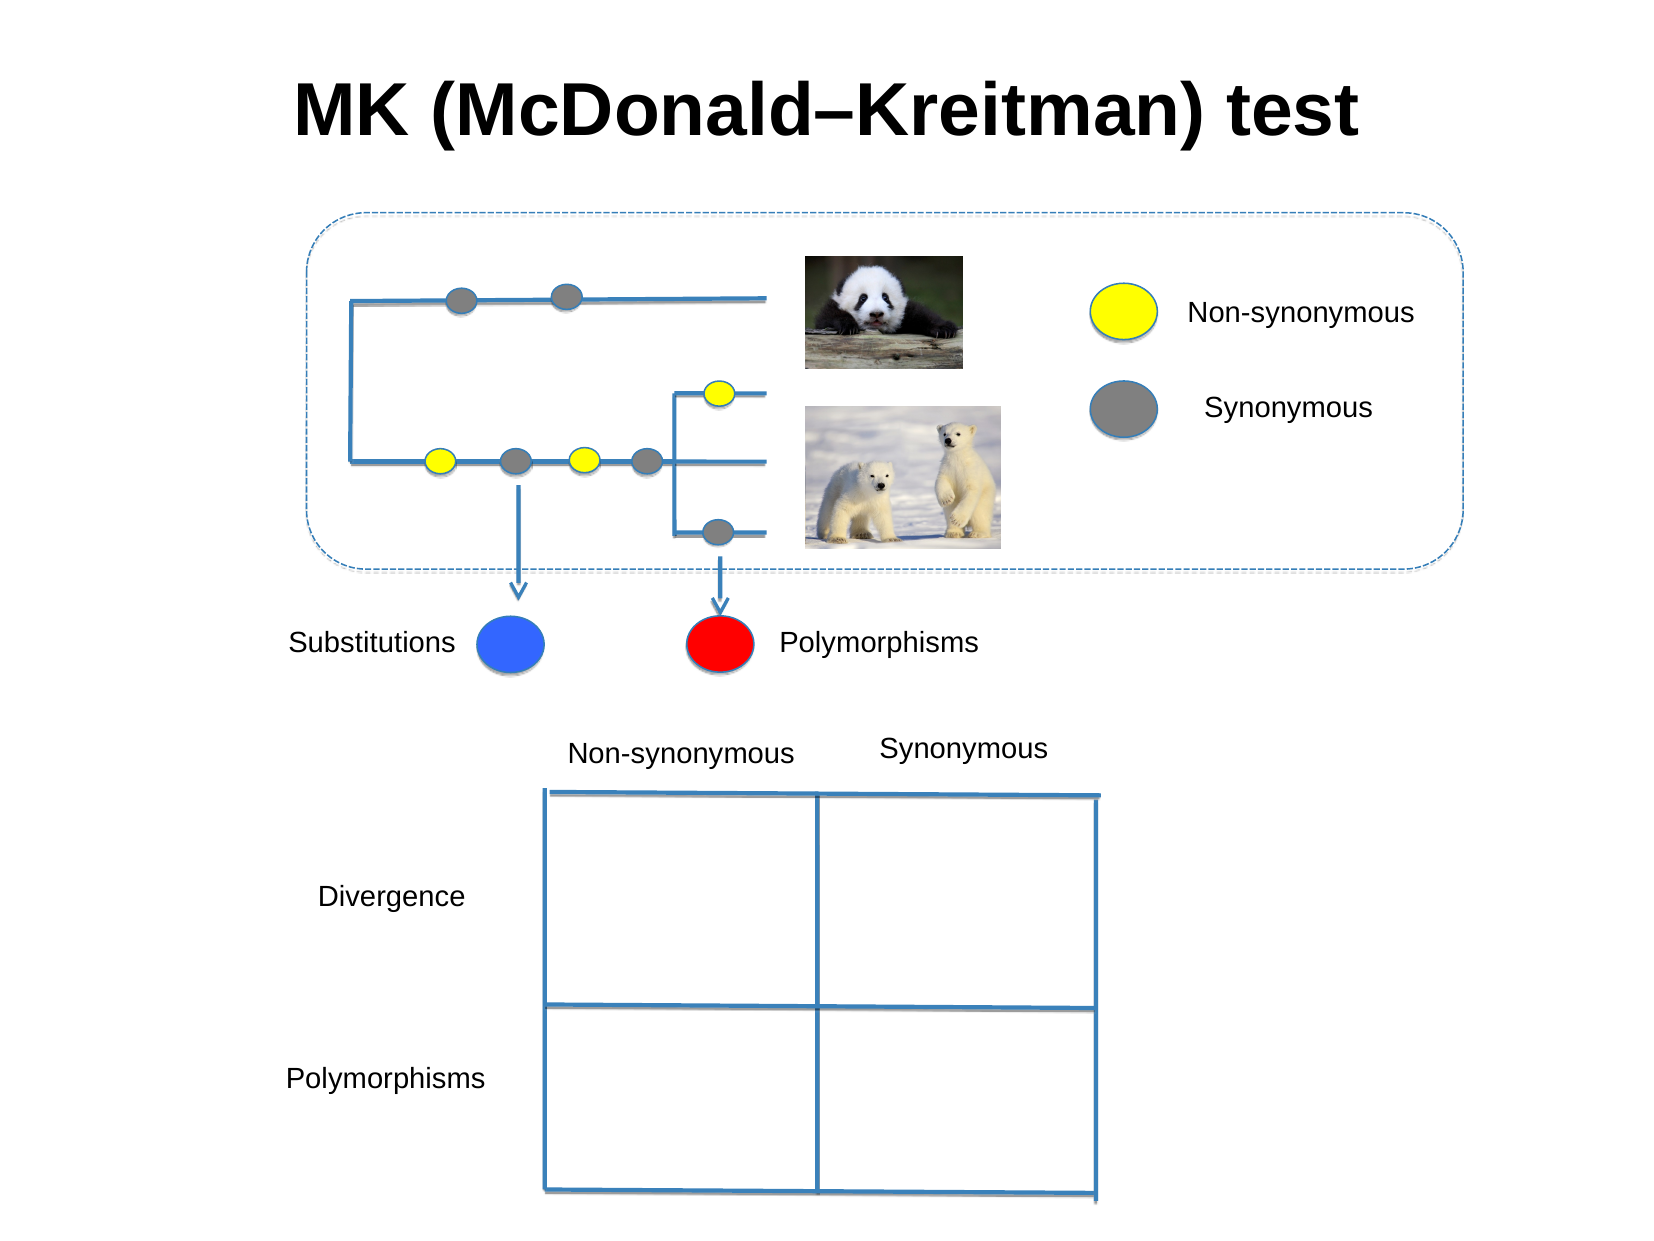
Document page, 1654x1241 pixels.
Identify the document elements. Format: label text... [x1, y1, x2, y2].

text_box Synonymous [864, 722, 1064, 773]
text_box [1090, 380, 1158, 438]
text_box [446, 288, 477, 314]
text_box [686, 615, 754, 673]
text_box [702, 519, 734, 545]
text_box Non-synonymous [1172, 286, 1431, 336]
text_box Polymorphisms [764, 615, 995, 666]
text_box Polymorphisms [271, 1051, 501, 1102]
picture [805, 256, 963, 369]
text_box [500, 448, 532, 474]
text_box Non-synonymous [552, 726, 811, 777]
text_box [569, 447, 601, 473]
text_box [703, 381, 735, 407]
text_box [631, 448, 663, 474]
text_box [551, 284, 583, 310]
text_box [1090, 283, 1158, 340]
text_box Divergence [303, 869, 481, 920]
title MK (McDonald–Kreitman) test [0, 1, 1654, 209]
text_box Synonymous [1189, 380, 1389, 431]
text_box [425, 448, 456, 474]
picture [805, 406, 1001, 549]
text_box [476, 616, 545, 673]
text_box Substitutions [273, 615, 472, 666]
